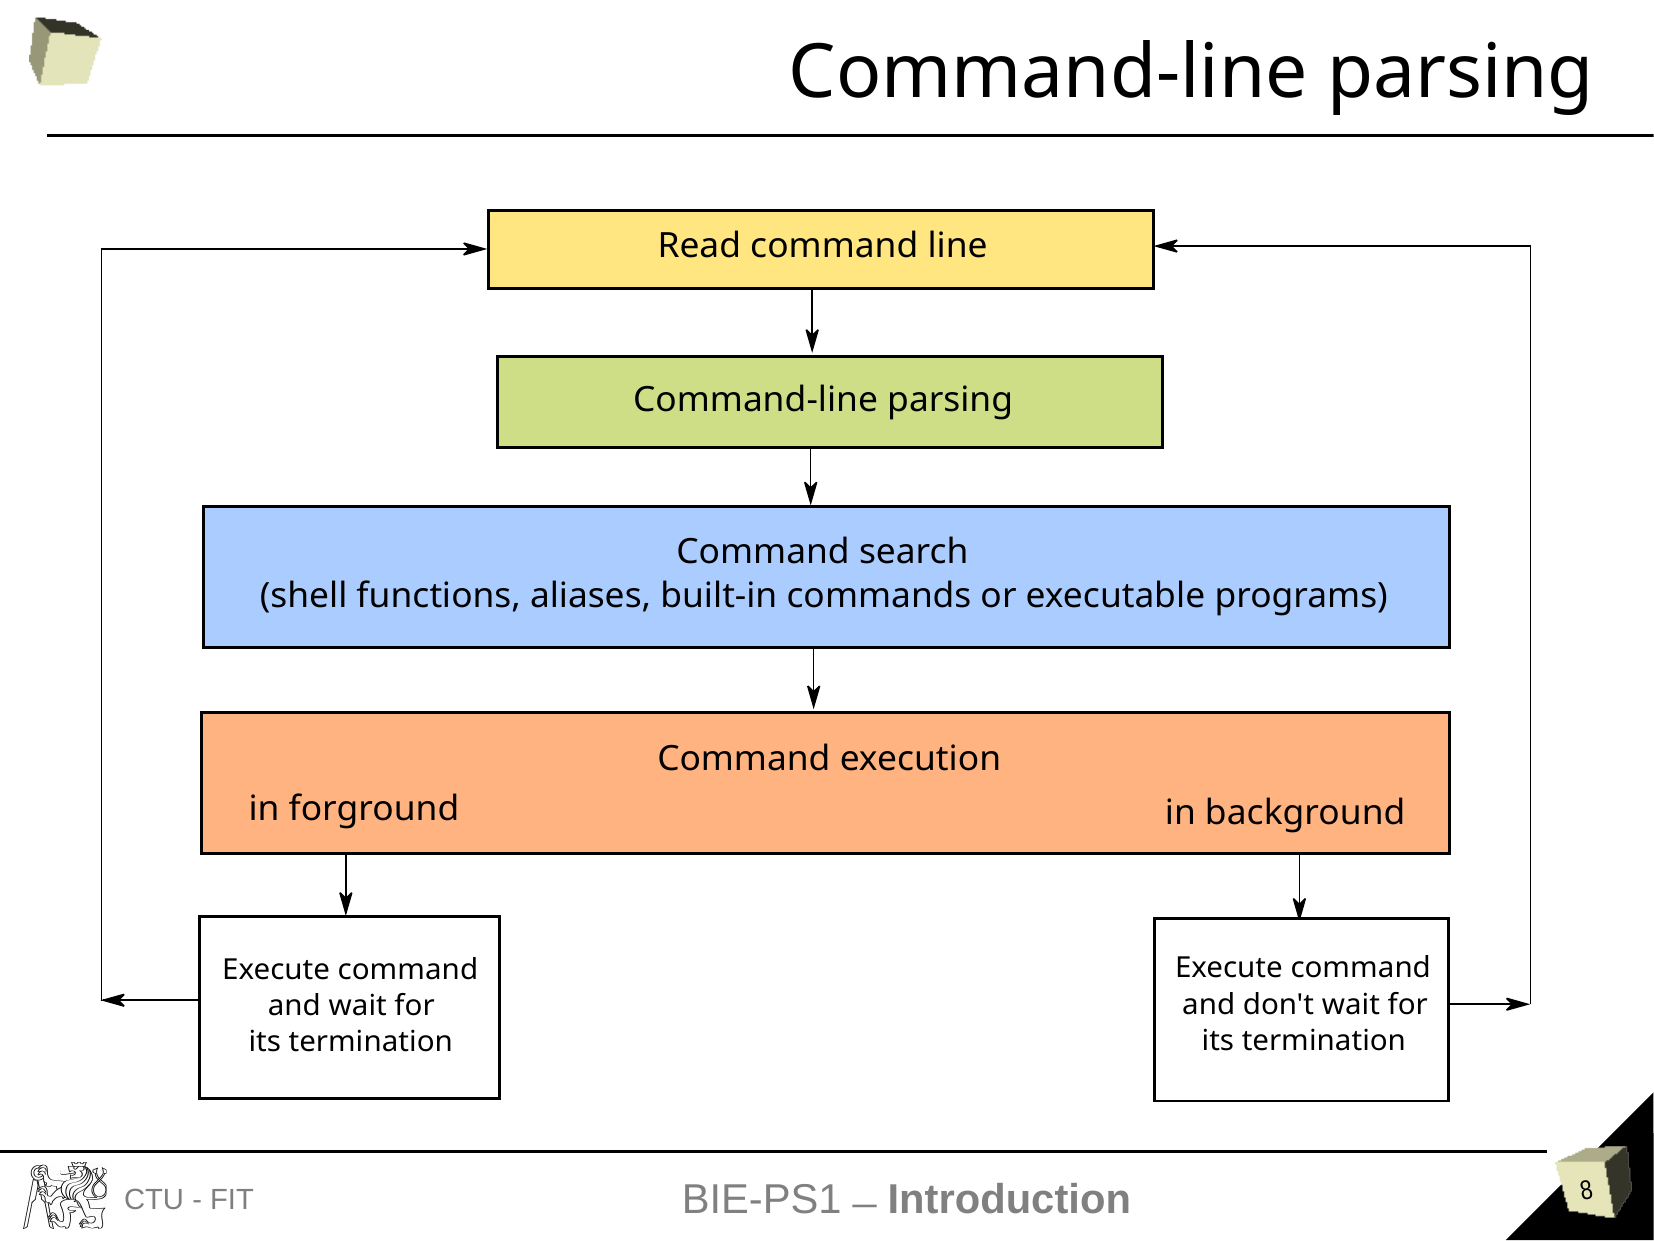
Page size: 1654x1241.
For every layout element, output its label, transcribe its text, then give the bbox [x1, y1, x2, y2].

picture [1555, 1145, 1635, 1221]
picture [59, 177, 1571, 1123]
title Command-line parsing [118, 0, 1595, 119]
picture [29, 16, 105, 89]
picture [23, 1162, 107, 1229]
